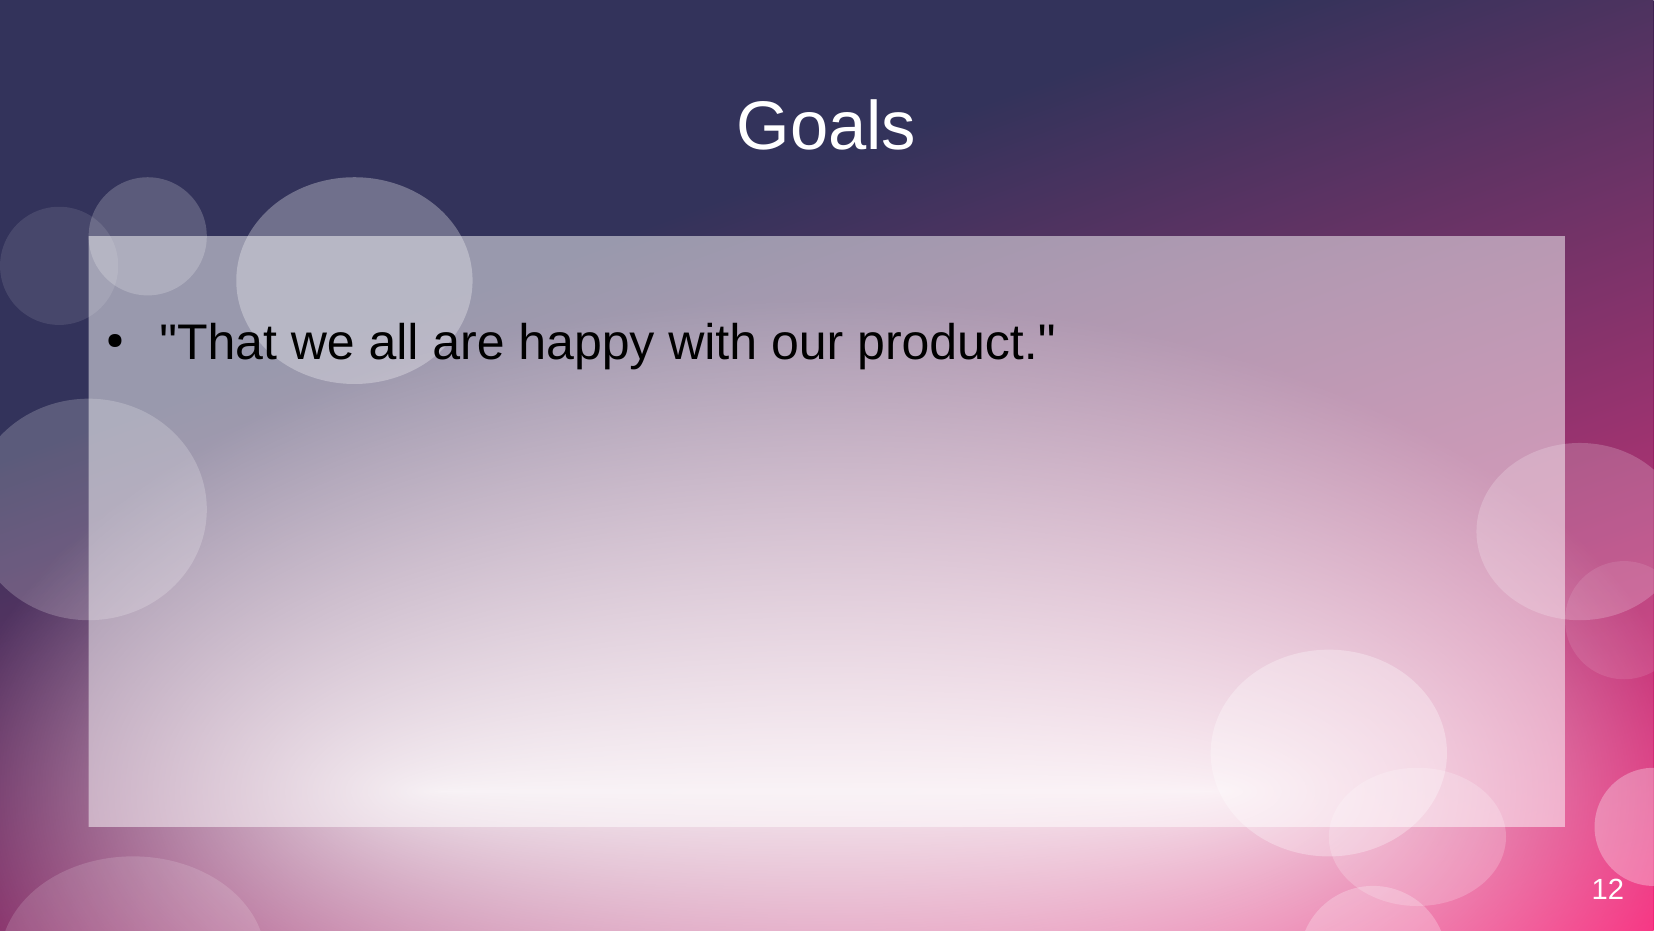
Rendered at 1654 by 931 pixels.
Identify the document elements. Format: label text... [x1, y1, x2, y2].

list "That we all are happy with our product." [88, 236, 1565, 827]
title Goals [88, 44, 1565, 207]
